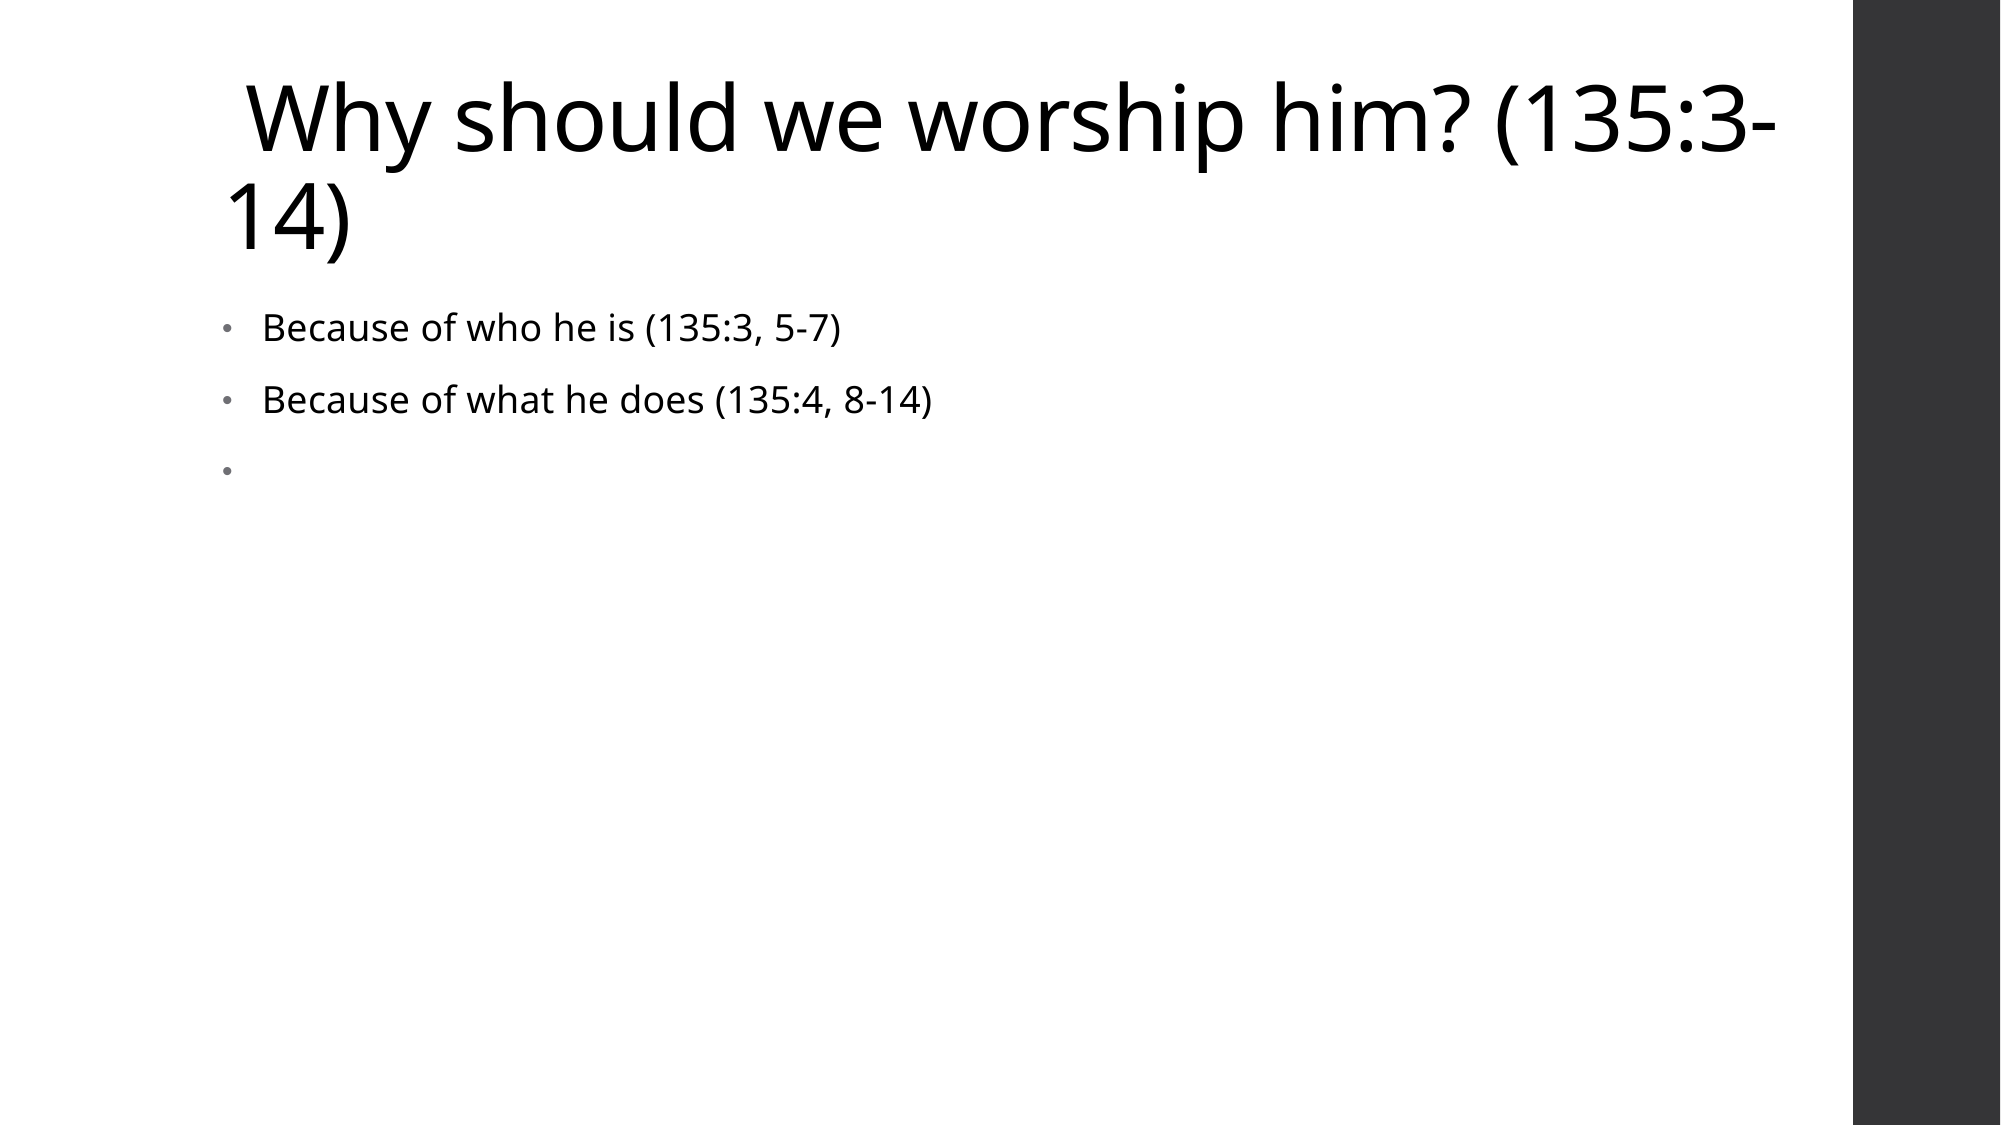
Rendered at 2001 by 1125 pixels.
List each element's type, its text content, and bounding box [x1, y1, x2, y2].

title Why should we worship him? (135:3-14) [206, 60, 1797, 278]
list Because of who he is (135:3, 5-7) Because of what he does (135:4, 8-14) [206, 299, 1617, 1014]
